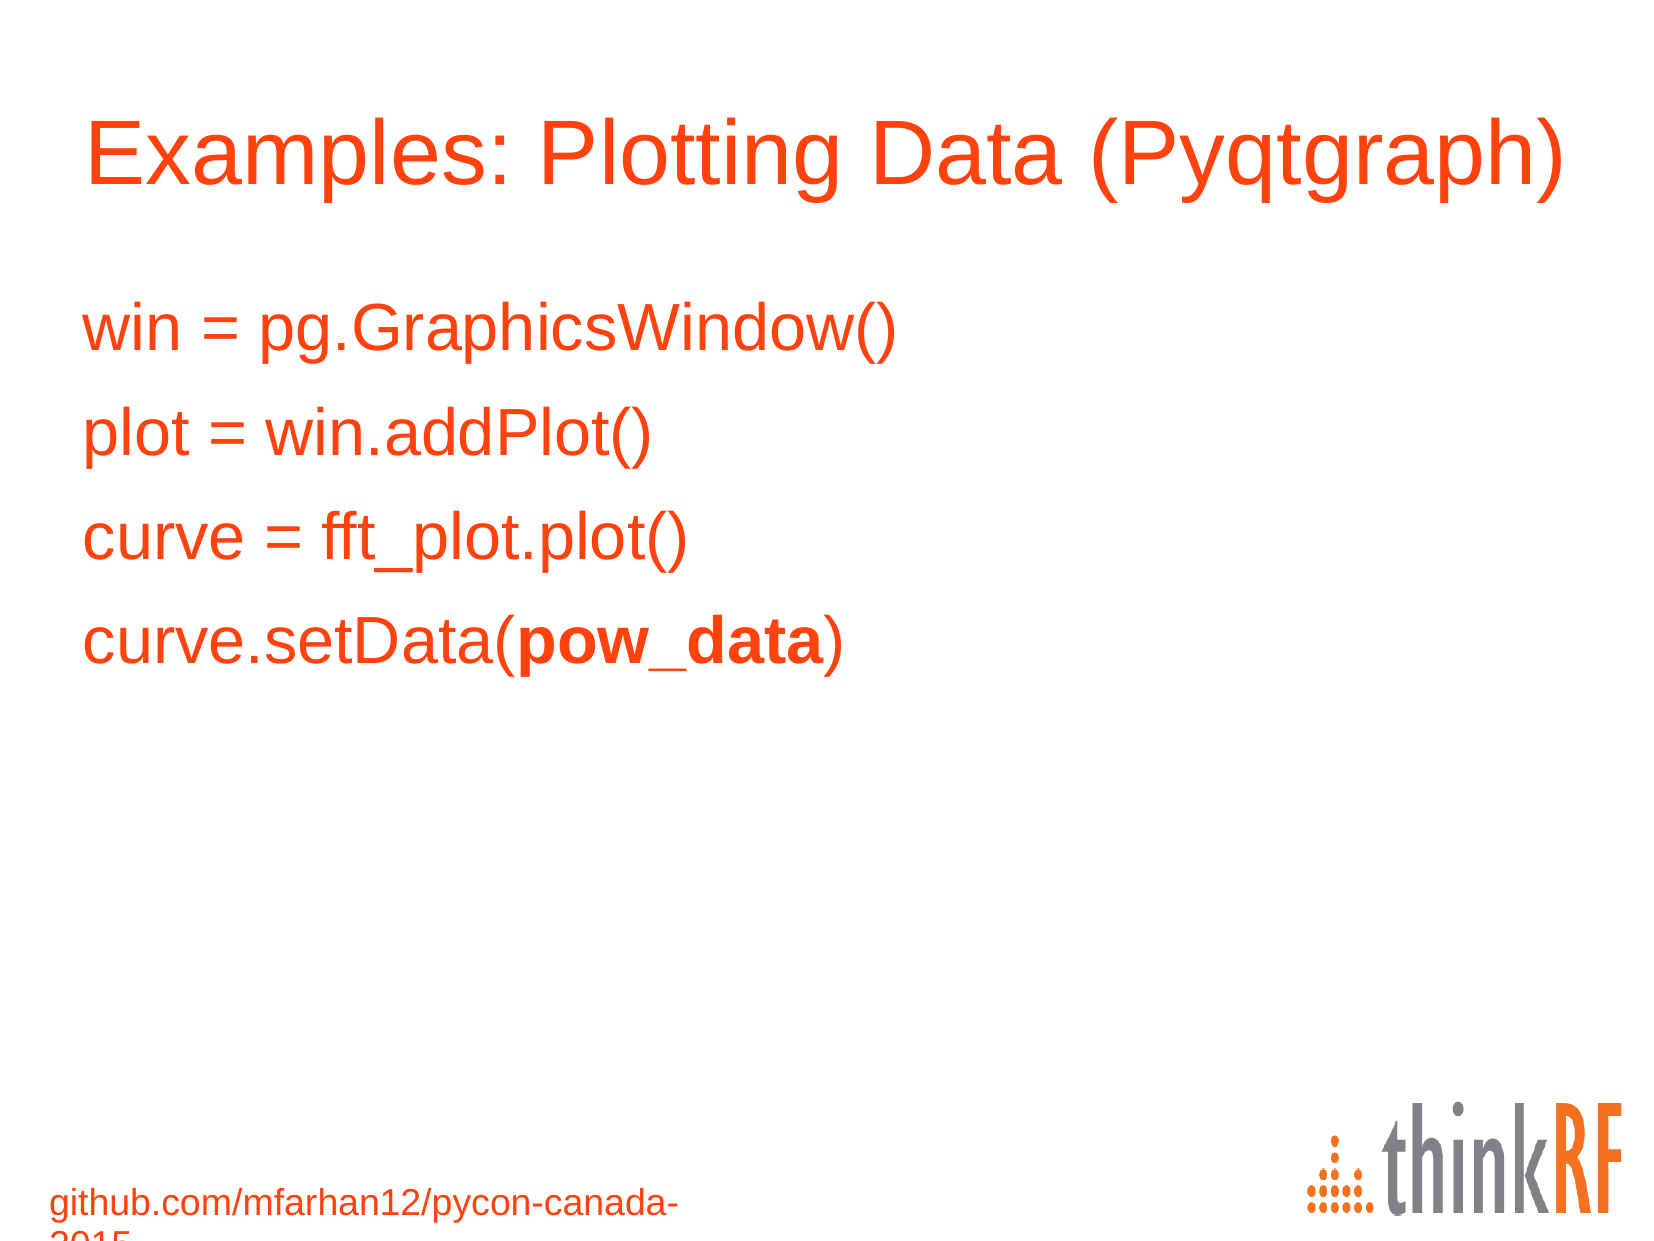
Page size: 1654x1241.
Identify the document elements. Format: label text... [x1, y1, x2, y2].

picture [1307, 1101, 1622, 1216]
title Examples: Plotting Data (Pyqtgraph) [82, 49, 1571, 257]
list win = pg.GraphicsWindow() plot = win.addPlot() curve = fft_plot.plot() curve.setData(pow_data) [82, 290, 1571, 1109]
